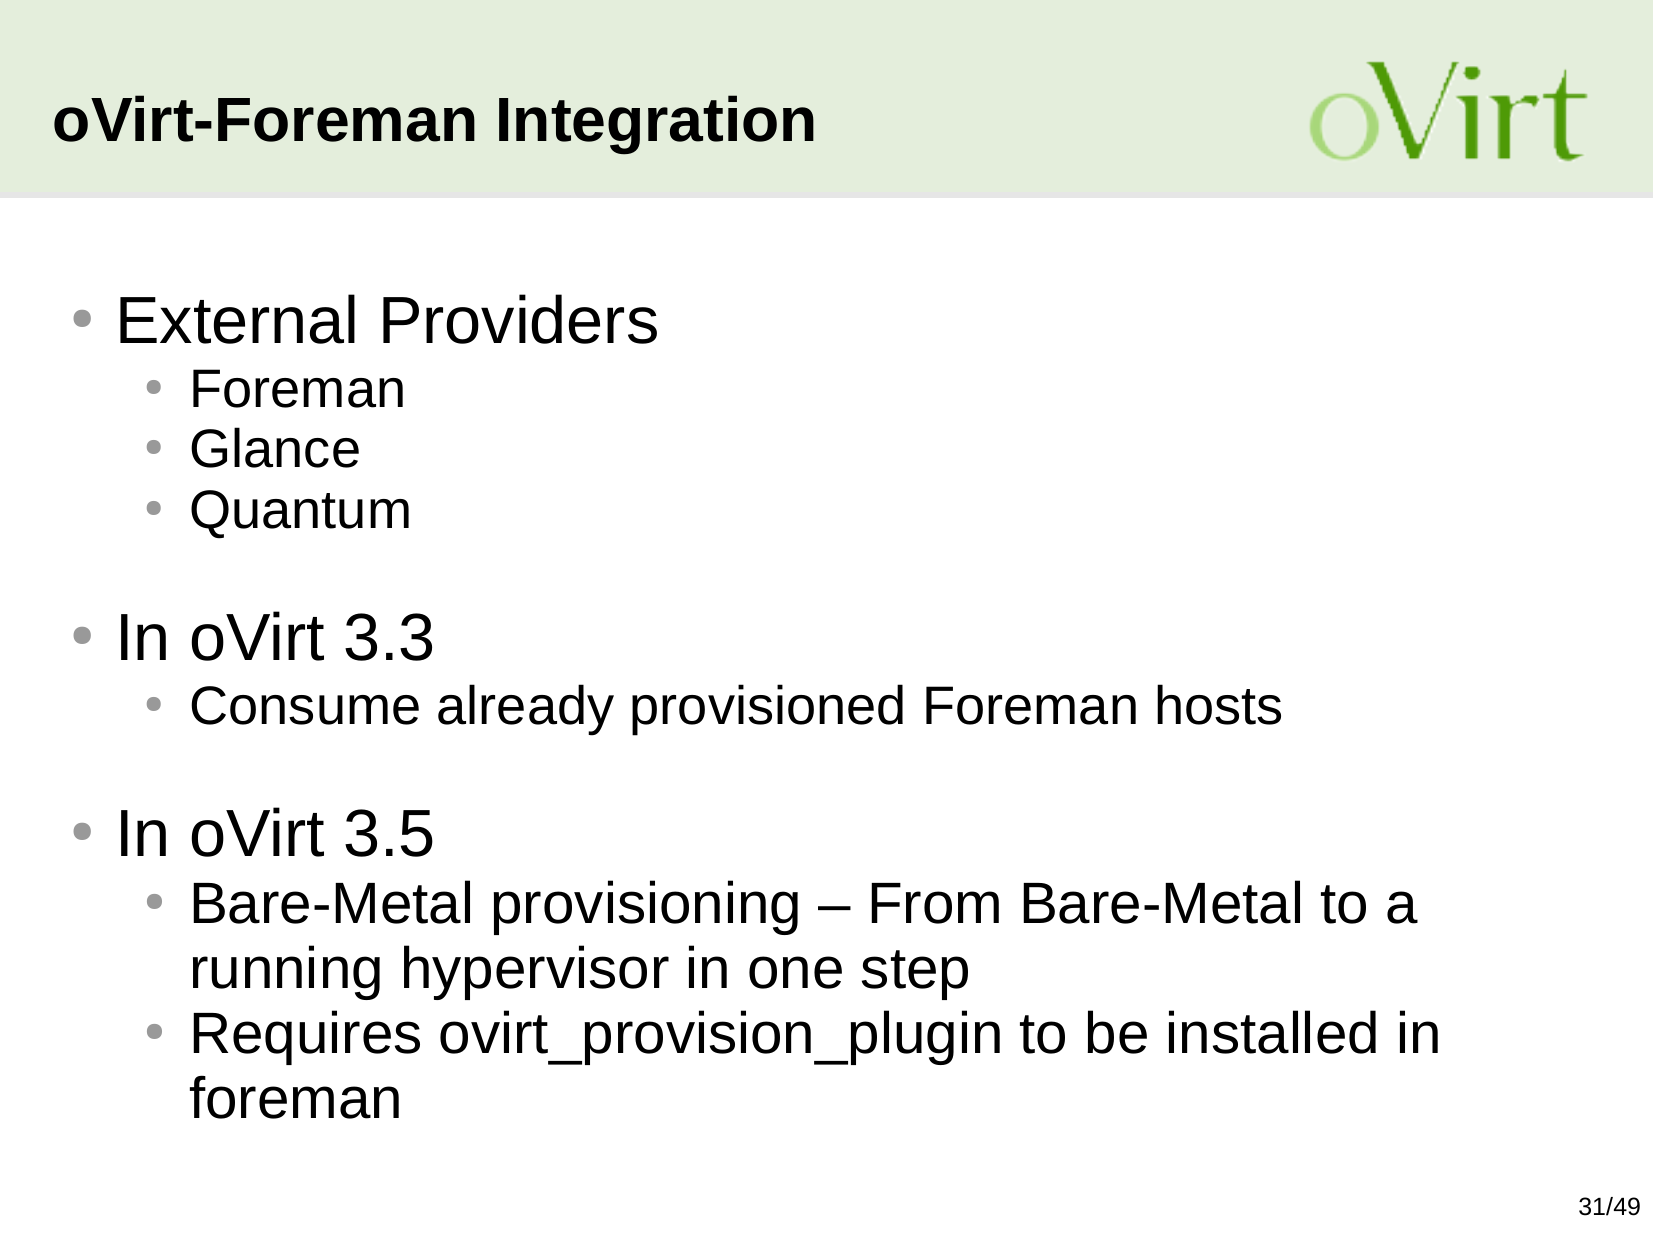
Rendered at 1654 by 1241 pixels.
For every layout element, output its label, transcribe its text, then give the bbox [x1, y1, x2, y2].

title oVirt-Foreman Integration [52, 14, 1330, 154]
picture [1289, 36, 1613, 181]
text_box External Providers Foreman Glance Quantum In oVirt 3.3 Consume already provisioned Foreman hosts In oVirt 3.5 Bare-Metal provisioning – From Bare-Metal to a running hypervisor in one step Requires ovirt_provision_plugin to be installed in foreman [40, 276, 1612, 1139]
